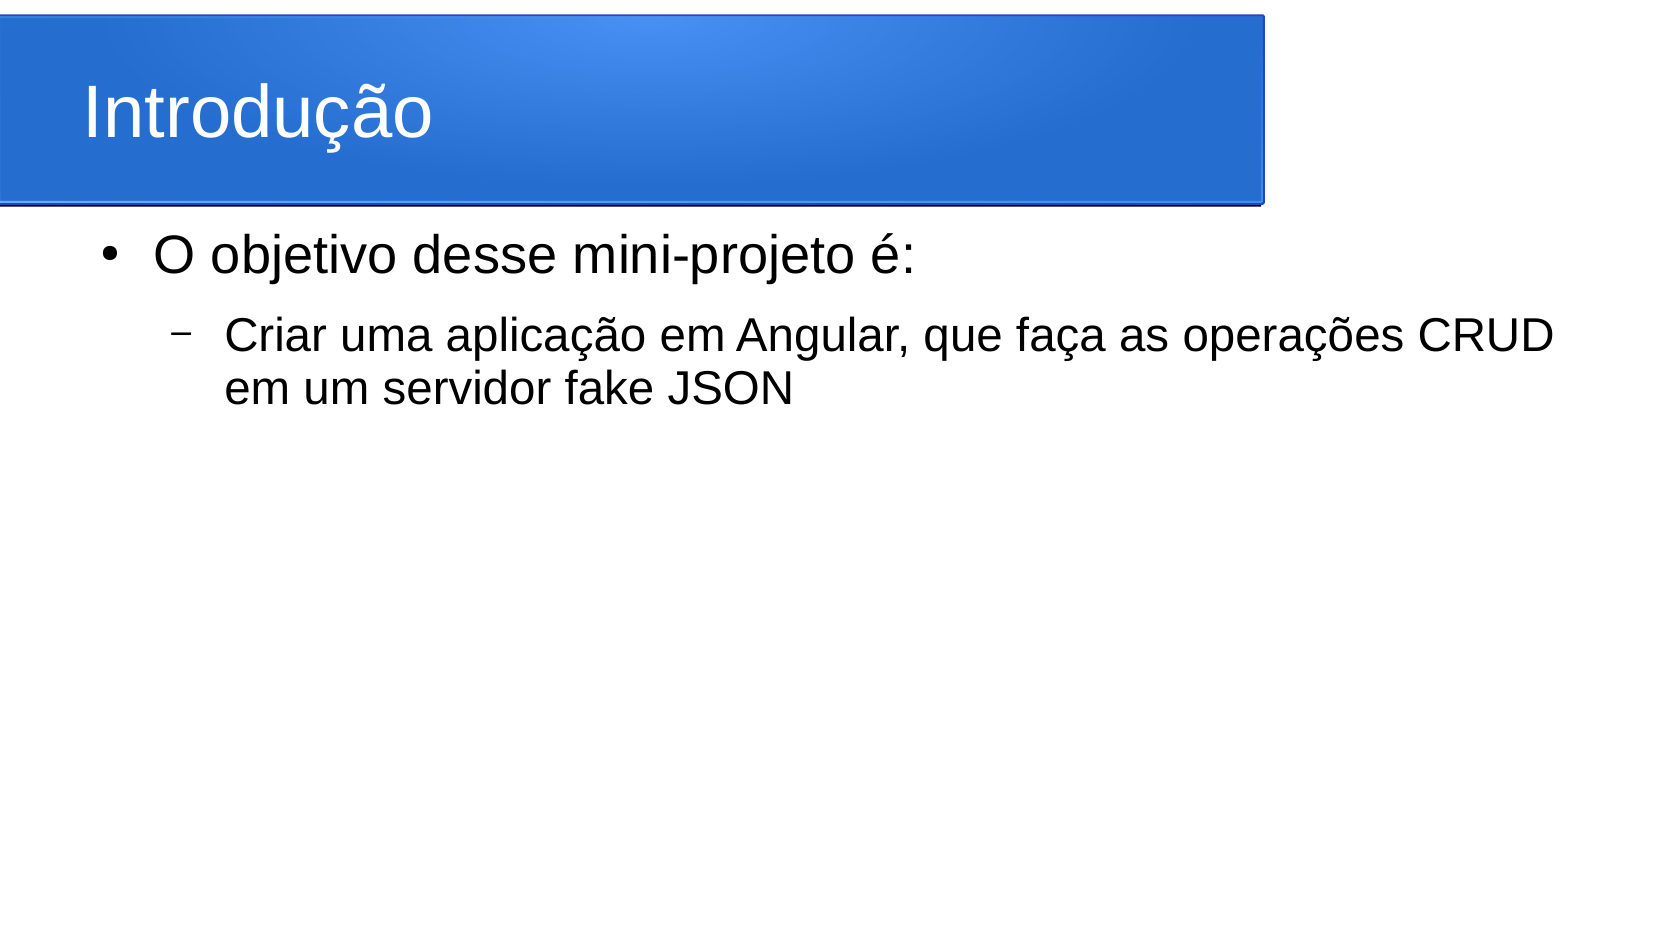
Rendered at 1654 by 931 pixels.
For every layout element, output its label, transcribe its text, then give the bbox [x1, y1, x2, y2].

list O objetivo desse mini-projeto é: Criar uma aplicação em Angular, que faça as operações CRUD em um servidor fake JSON [82, 224, 1571, 764]
title Introdução [82, 35, 1235, 189]
